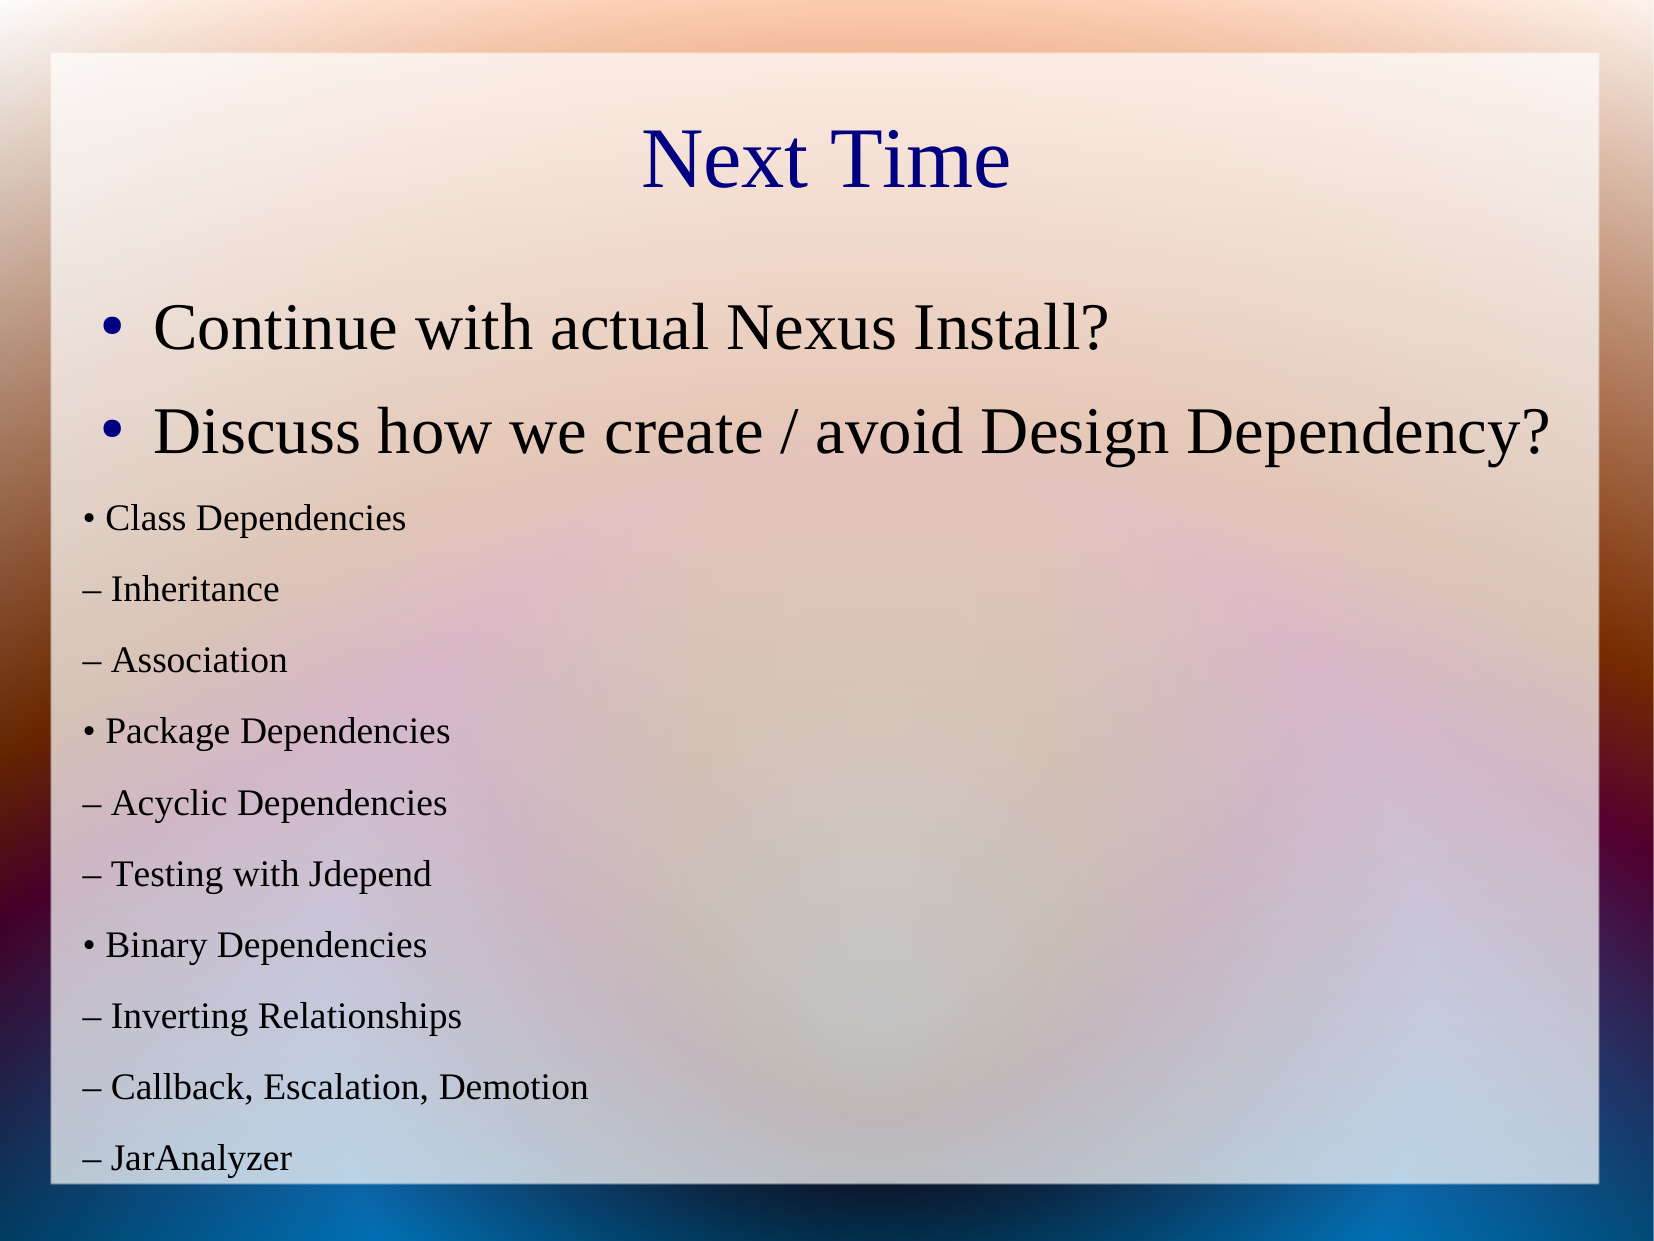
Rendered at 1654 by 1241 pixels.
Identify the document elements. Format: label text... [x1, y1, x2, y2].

picture [0, 0, 1654, 1241]
list Continue with actual Nexus Install? Discuss how we create / avoid Design Dependency? • Class Dependencies – Inheritance – Association • Package Dependencies – Acyclic Dependencies – Testing with Jdepend • Binary Dependencies – Inverting Relationships – Callback, Escalation, Demotion – JarAnalyzer [82, 290, 1571, 1189]
title Next Time [82, 55, 1571, 263]
